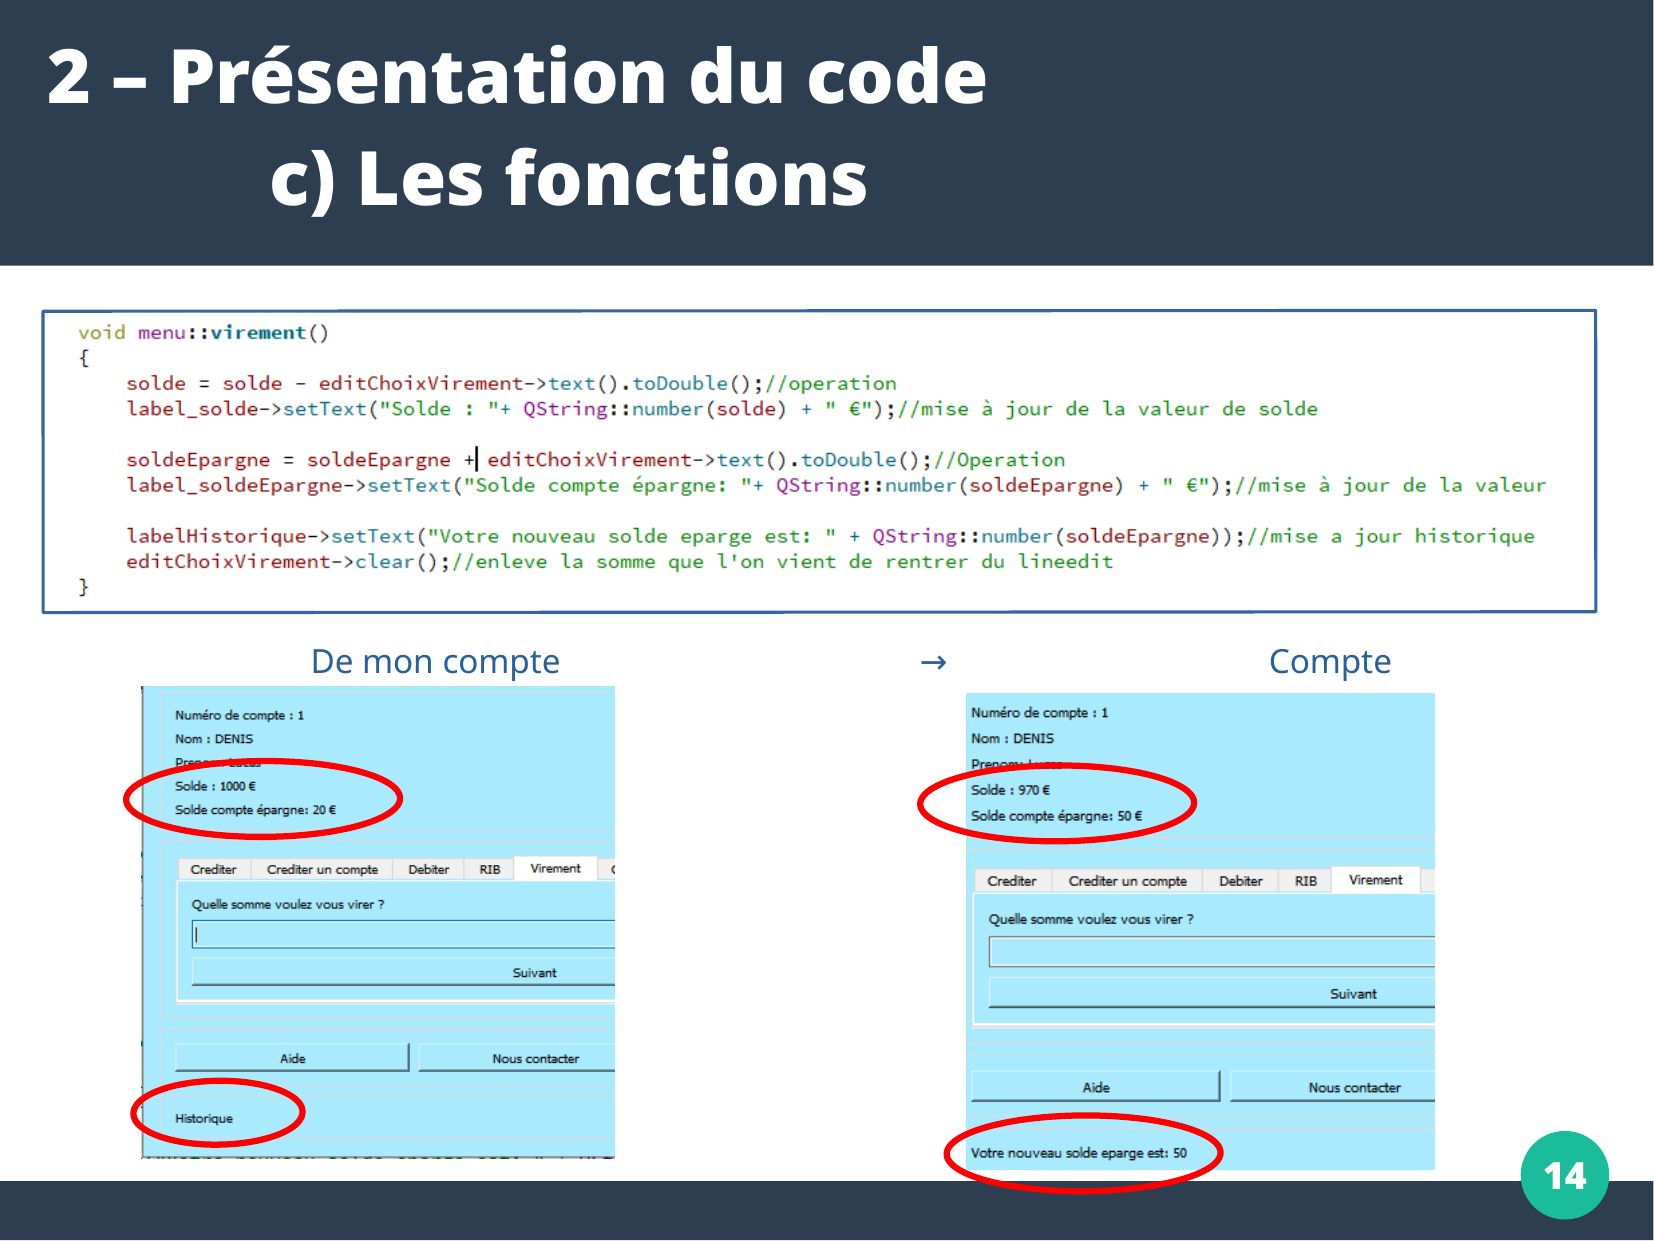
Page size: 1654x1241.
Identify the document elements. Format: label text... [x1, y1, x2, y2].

text_box [126, 761, 401, 837]
text_box [133, 1080, 303, 1145]
text_box De mon compte → Compte épargne [295, 630, 1489, 729]
text_box [946, 1115, 1221, 1192]
picture [966, 693, 1435, 1170]
title 2 – Présentation du code c) Les fonctions [47, 31, 1584, 220]
text_box [920, 765, 1195, 842]
text_box [42, 310, 1596, 613]
picture [141, 686, 615, 1159]
